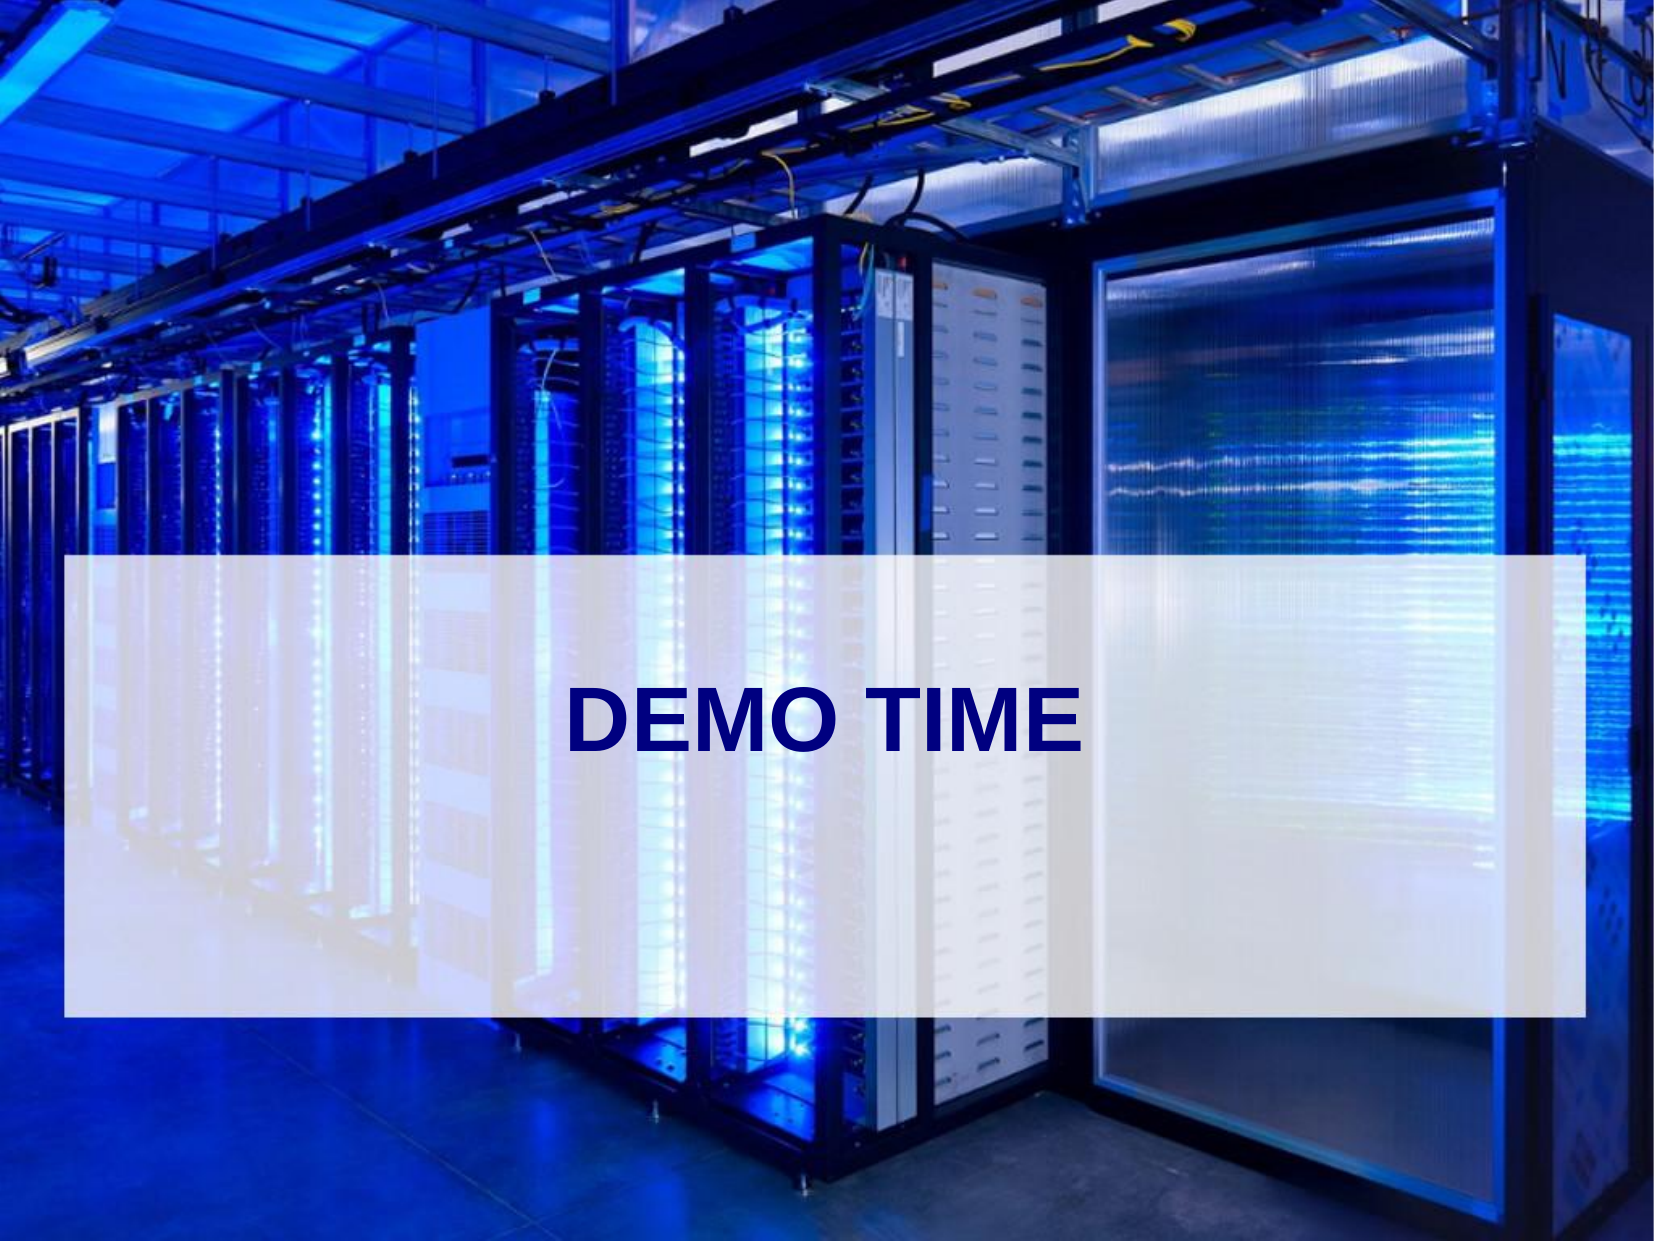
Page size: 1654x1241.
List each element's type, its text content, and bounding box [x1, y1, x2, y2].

title DEMO TIME [60, 615, 1591, 826]
picture [0, 0, 1654, 1241]
